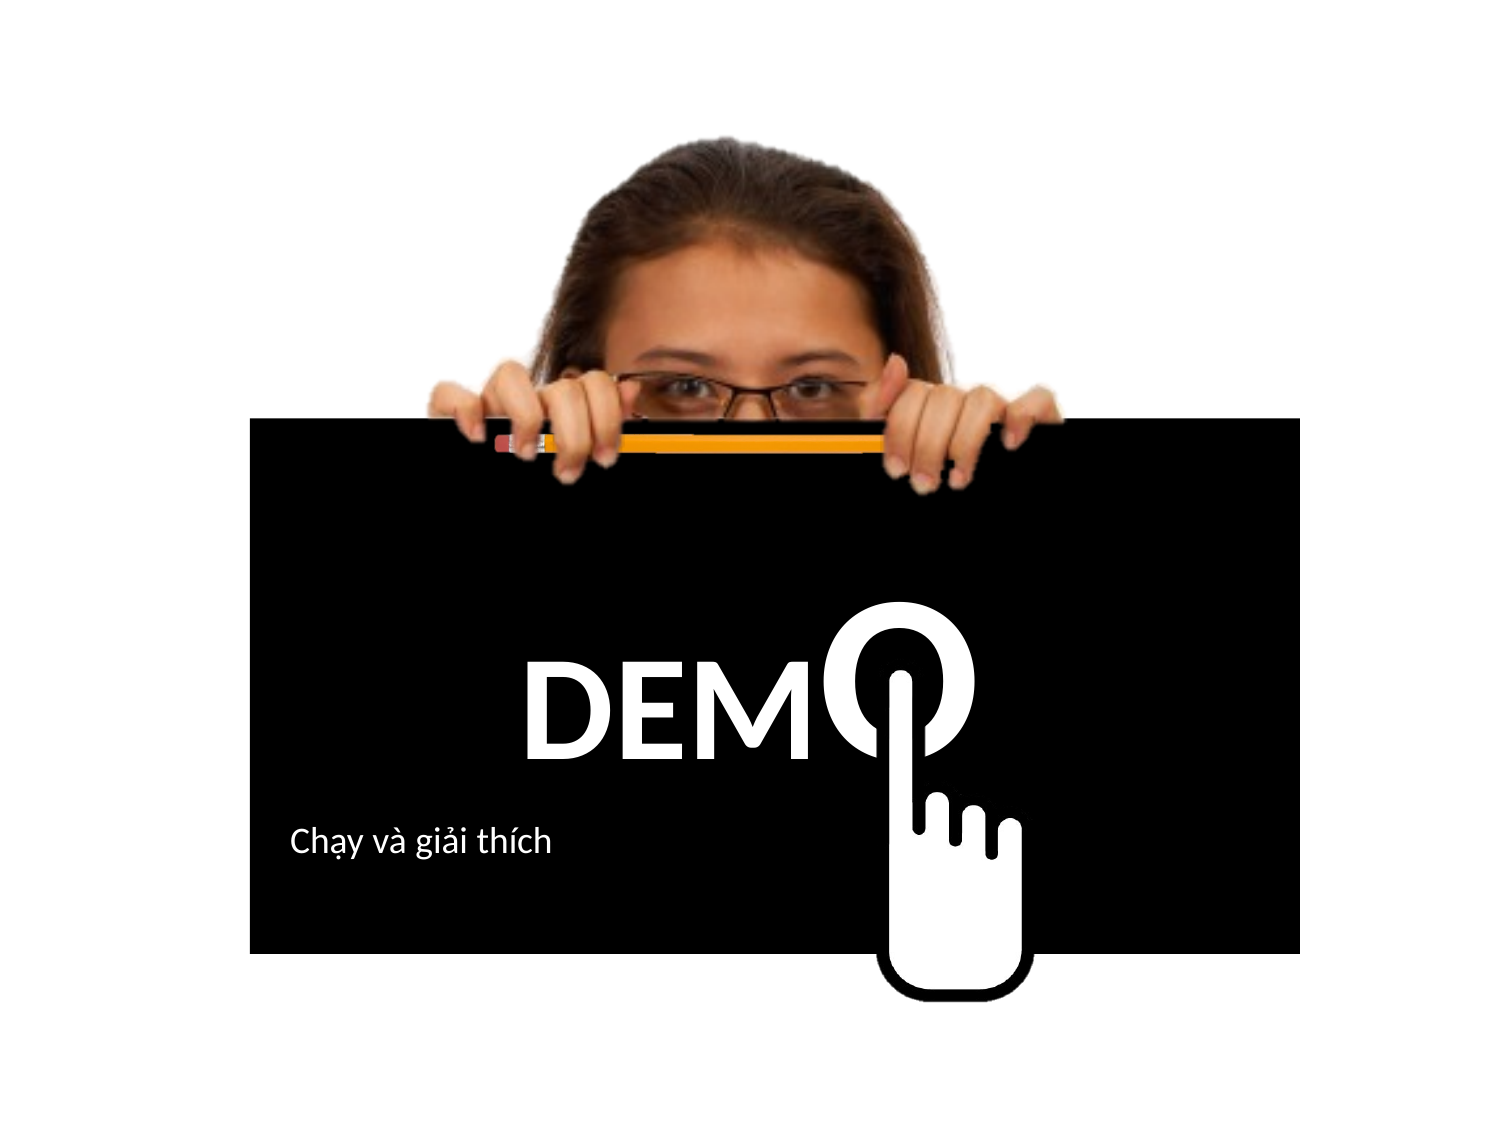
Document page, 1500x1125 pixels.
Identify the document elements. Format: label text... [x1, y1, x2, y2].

text_box Chạy và giải thích [274, 808, 572, 869]
picture [316, 99, 1209, 564]
picture [740, 585, 1170, 1015]
